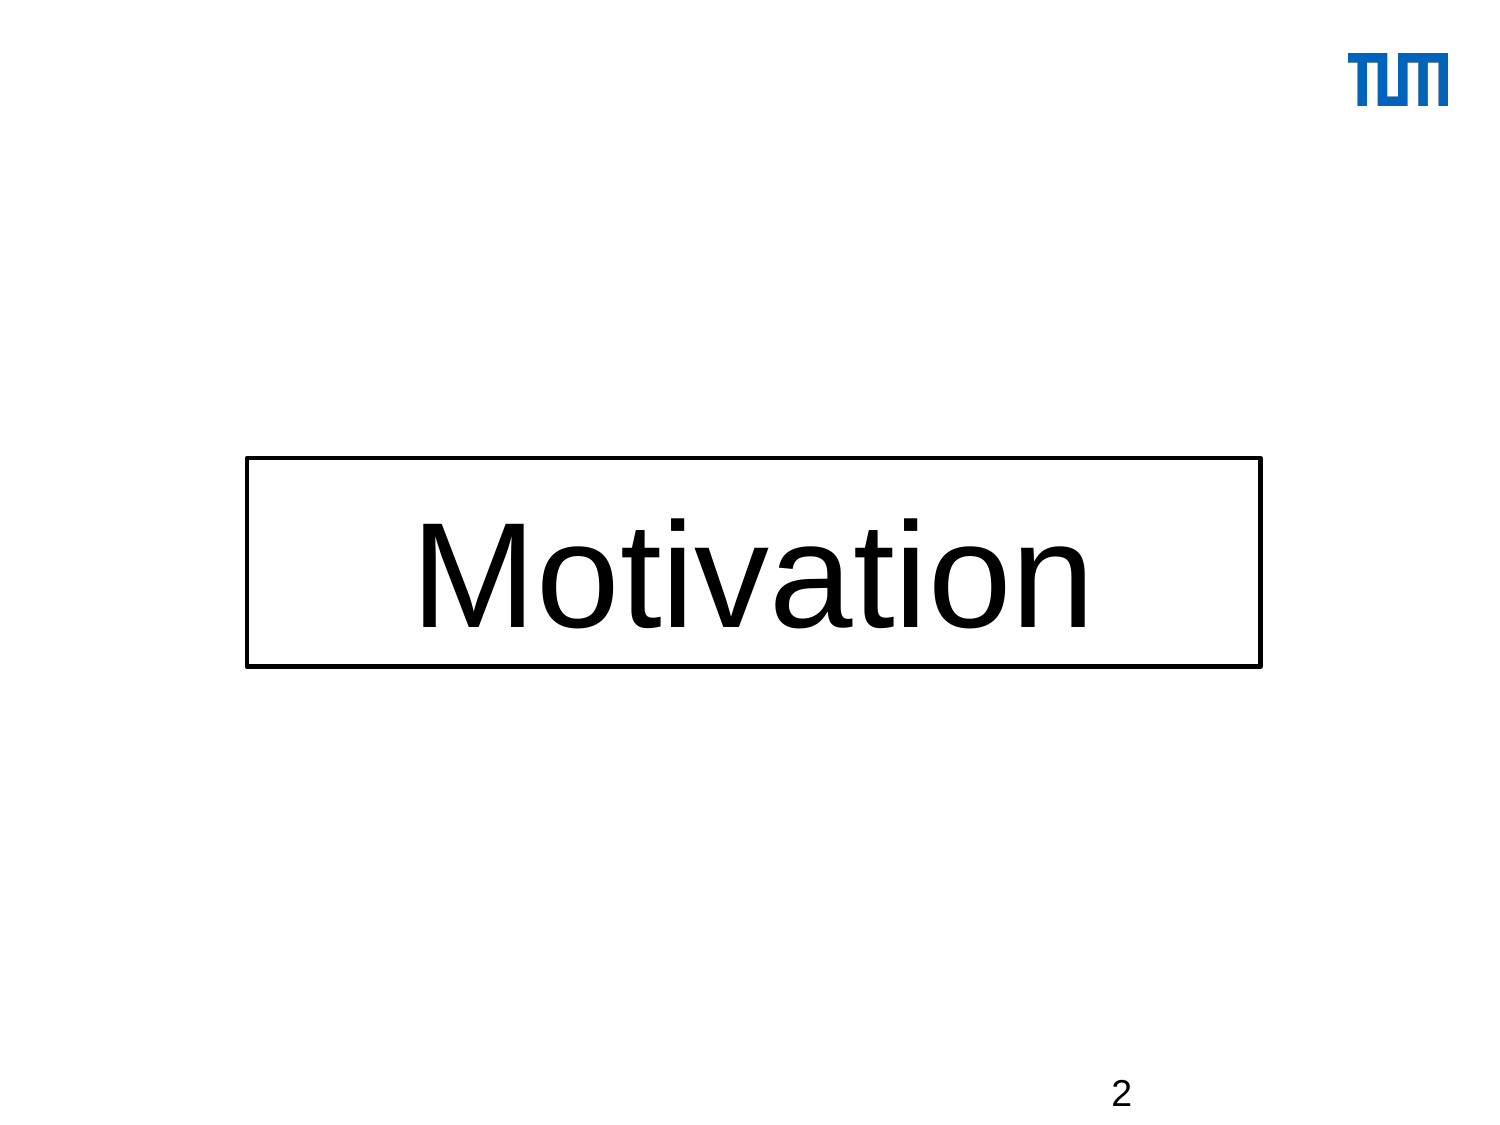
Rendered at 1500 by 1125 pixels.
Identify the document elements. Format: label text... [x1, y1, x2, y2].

text_box <number> [1111, 1061, 1448, 1122]
text_box Motivation [246, 458, 1261, 667]
picture [1348, 53, 1448, 106]
